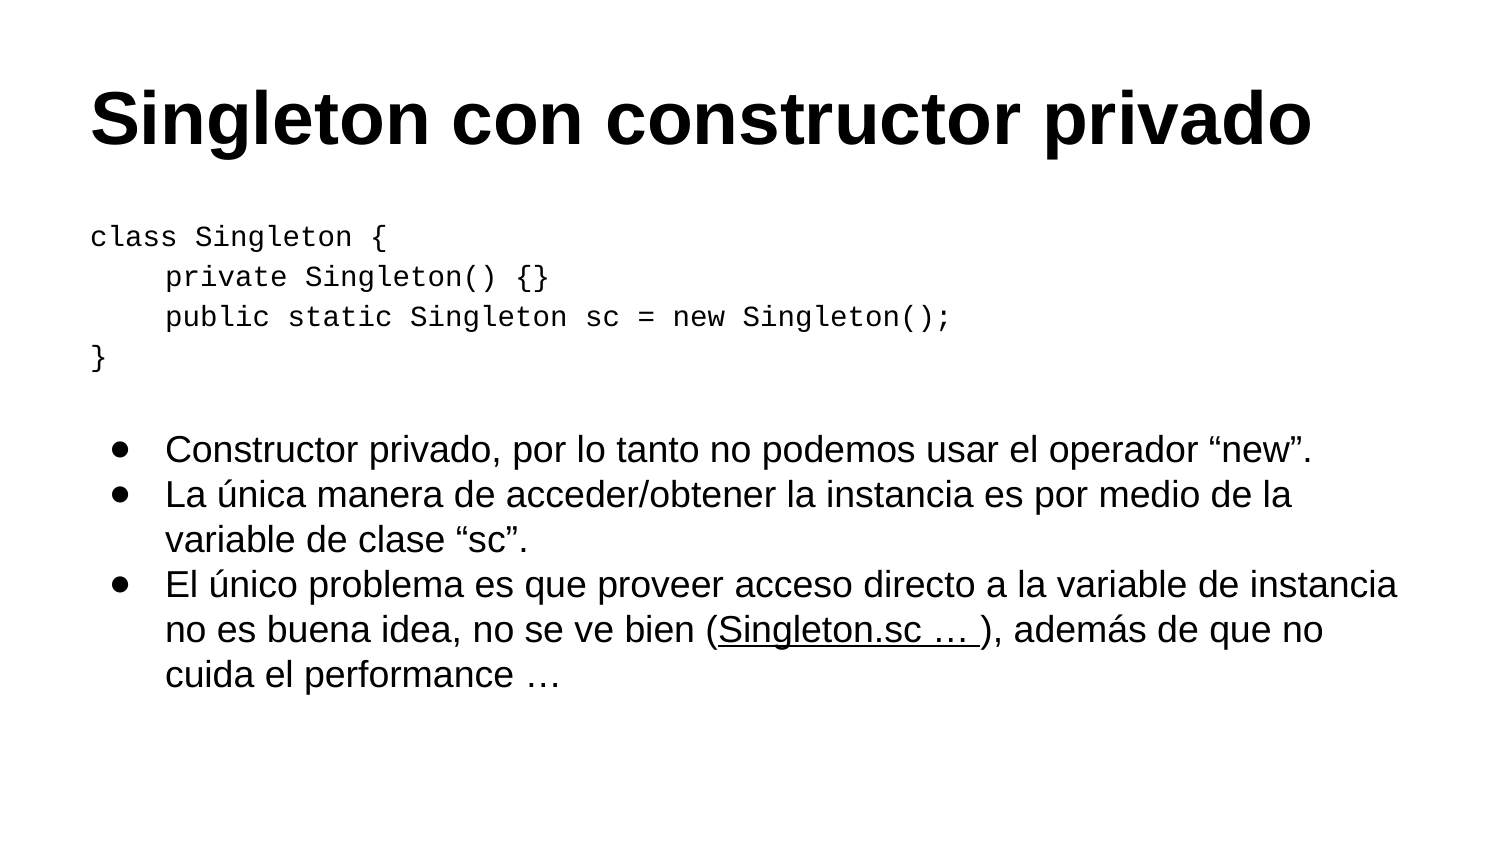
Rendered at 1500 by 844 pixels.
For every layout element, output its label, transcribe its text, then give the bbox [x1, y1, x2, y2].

list class Singleton { private Singleton() {} public static Singleton sc = new Singleton(); } Constructor privado, por lo tanto no podemos usar el operador “new”. La única manera de acceder/obtener la instancia es por medio de la variable de clase “sc”. El único problema es que proveer acceso directo a la variable de instancia no es buena idea, no se ve bien (Singleton.sc … ), además de que no cuida el performance … [75, 196, 1425, 808]
title Singleton con constructor privado [75, 33, 1425, 175]
